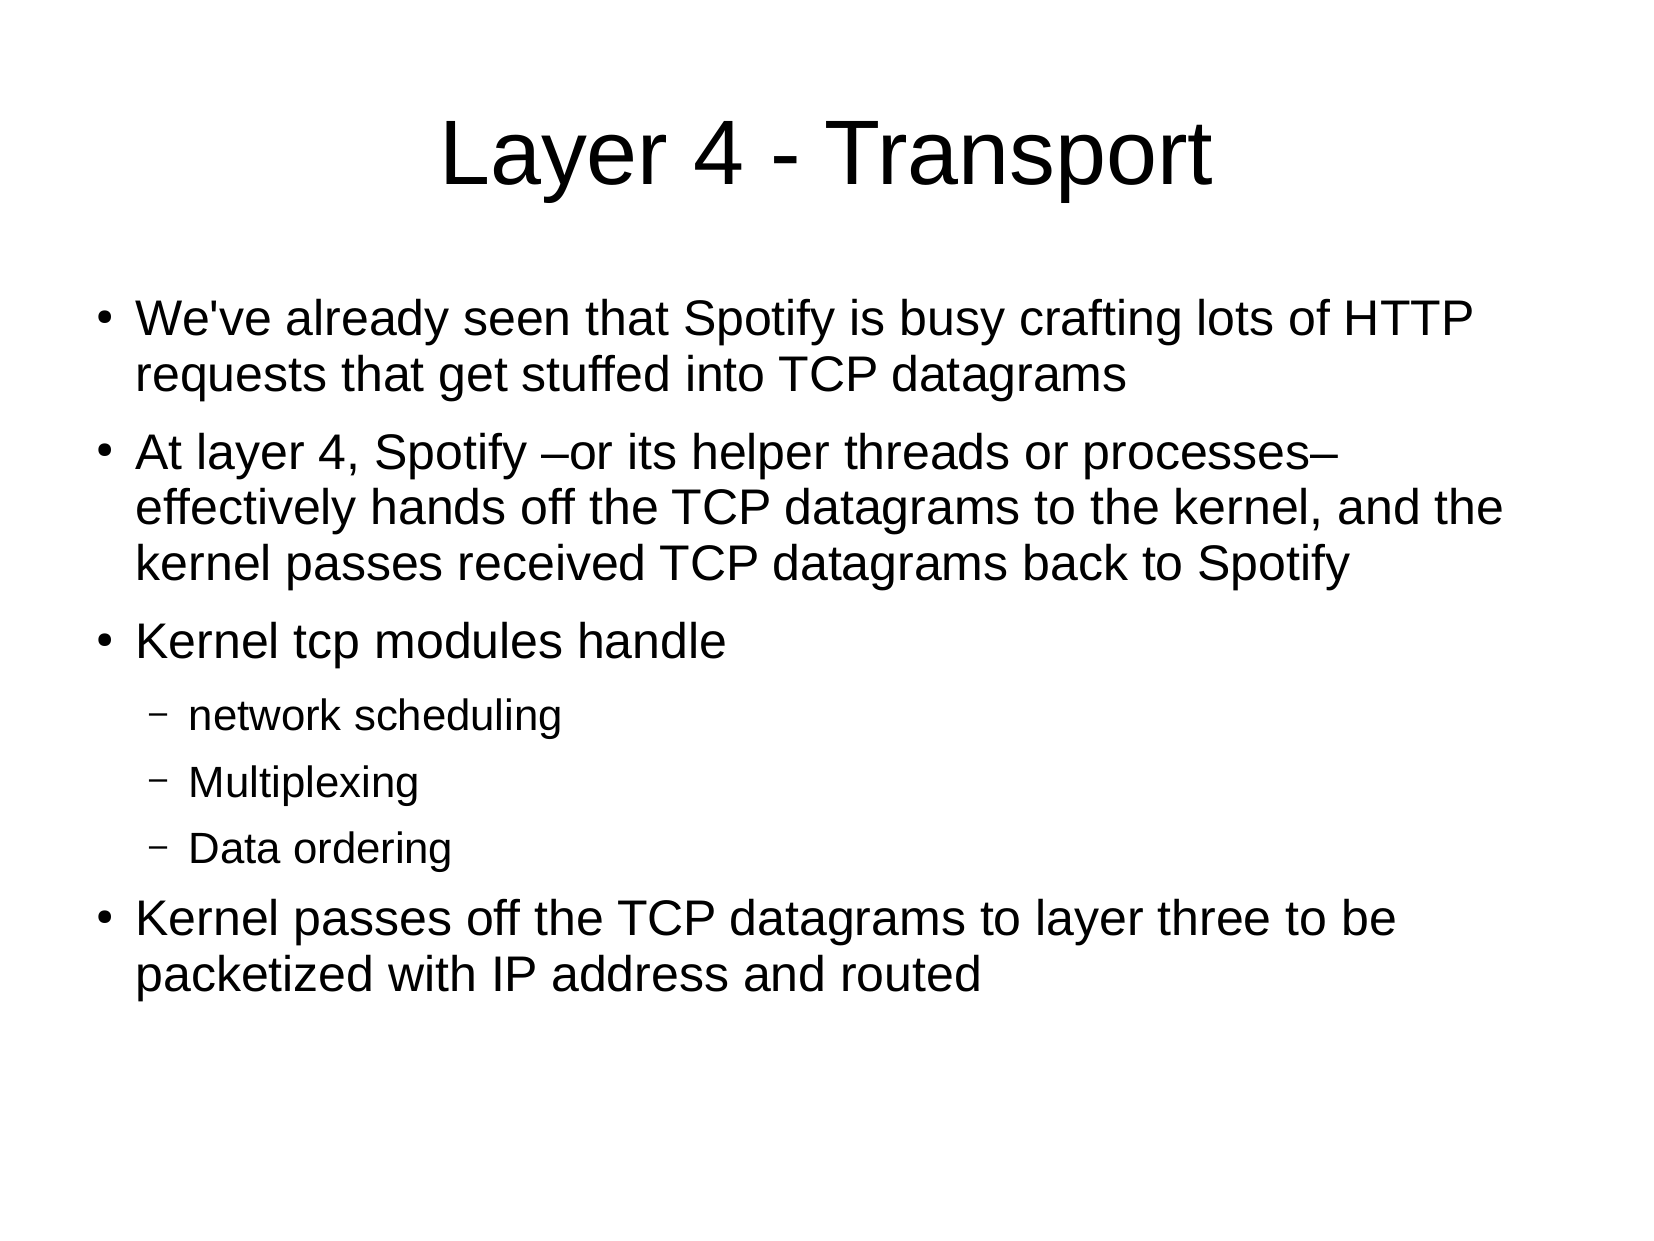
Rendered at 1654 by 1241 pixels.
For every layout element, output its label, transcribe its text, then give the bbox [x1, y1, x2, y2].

title Layer 4 - Transport [82, 49, 1571, 257]
list We've already seen that Spotify is busy crafting lots of HTTP requests that get stuffed into TCP datagrams At layer 4, Spotify –or its helper threads or processes– effectively hands off the TCP datagrams to the kernel, and the kernel passes received TCP datagrams back to Spotify Kernel tcp modules handle network scheduling Multiplexing Data ordering Kernel passes off the TCP datagrams to layer three to be packetized with IP address and routed [82, 290, 1571, 1010]
